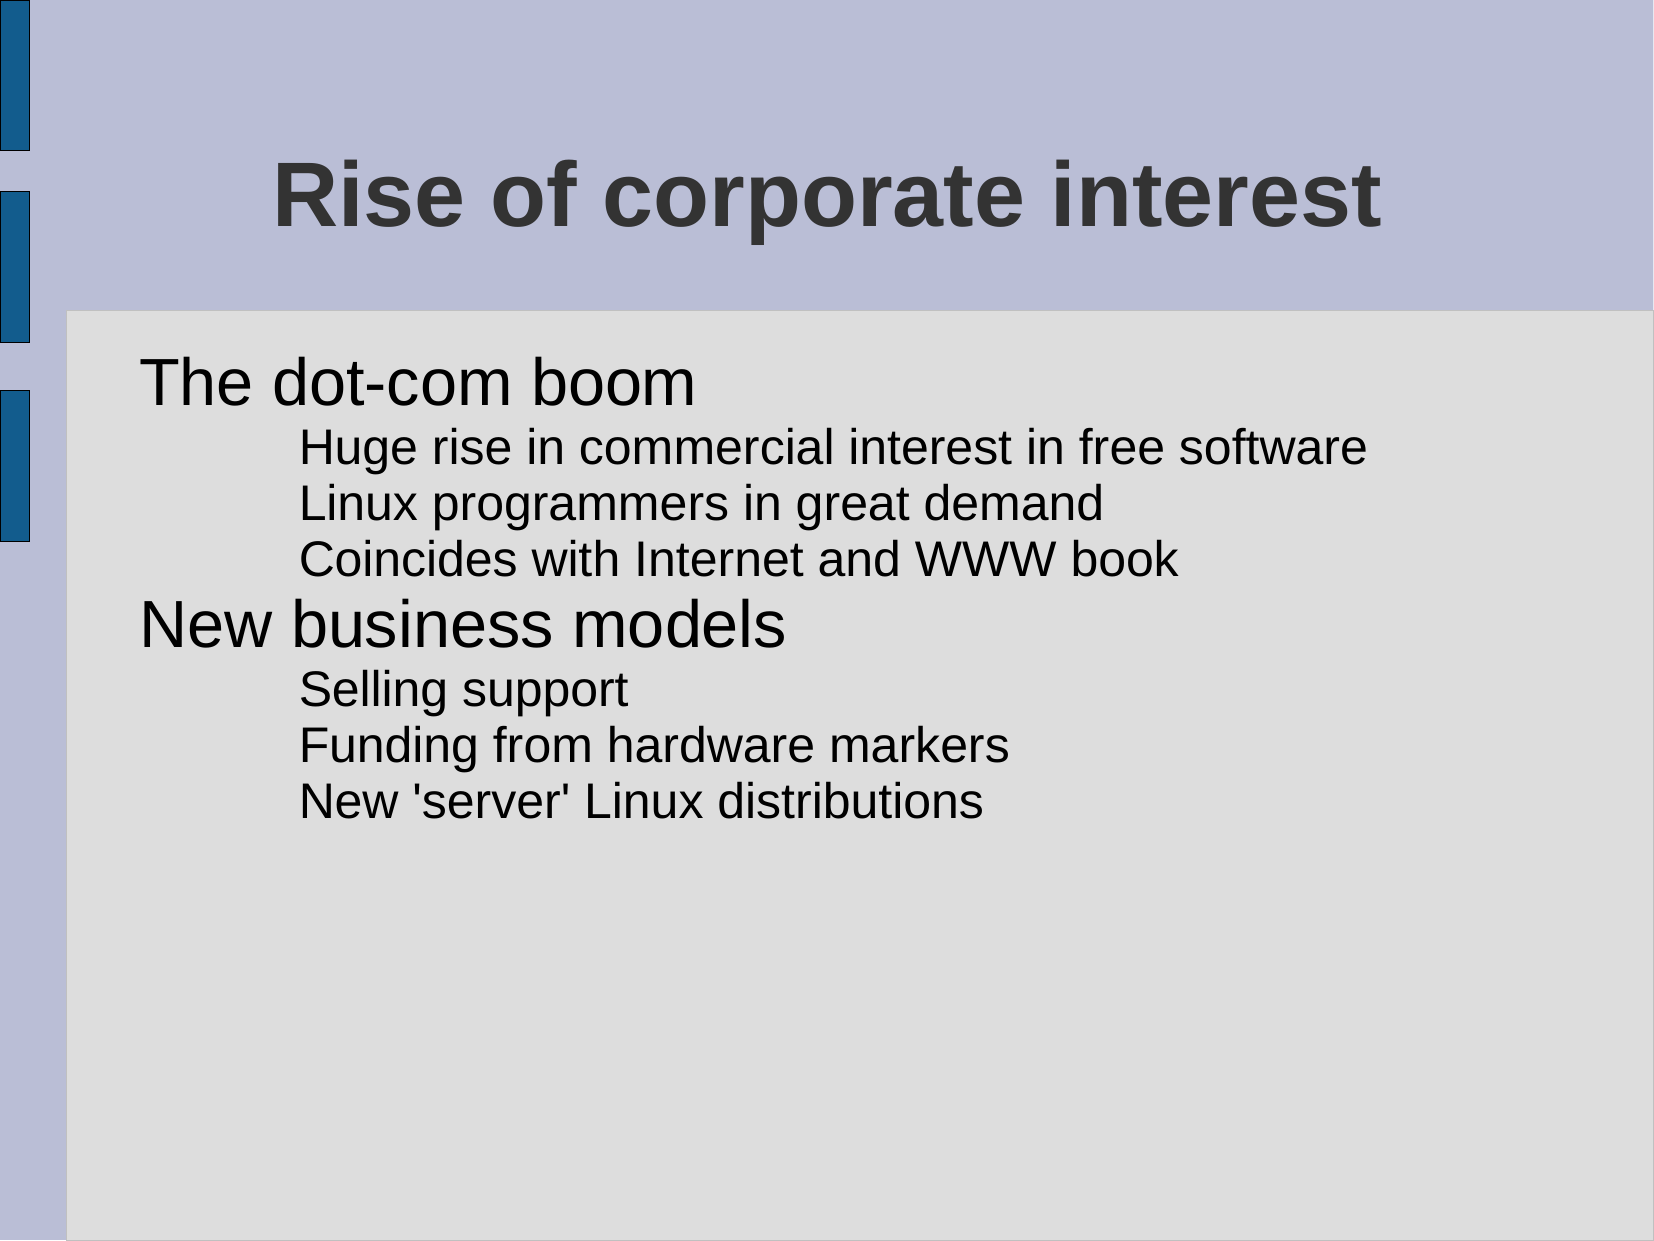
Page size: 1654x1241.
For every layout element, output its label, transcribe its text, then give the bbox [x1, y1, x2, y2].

title Rise of corporate interest [121, 98, 1534, 291]
list The dot-com boom Huge rise in commercial interest in free software Linux programmers in great demand Coincides with Internet and WWW book New business models Selling support Funding from hardware markers New 'server' Linux distributions [121, 344, 1534, 1112]
